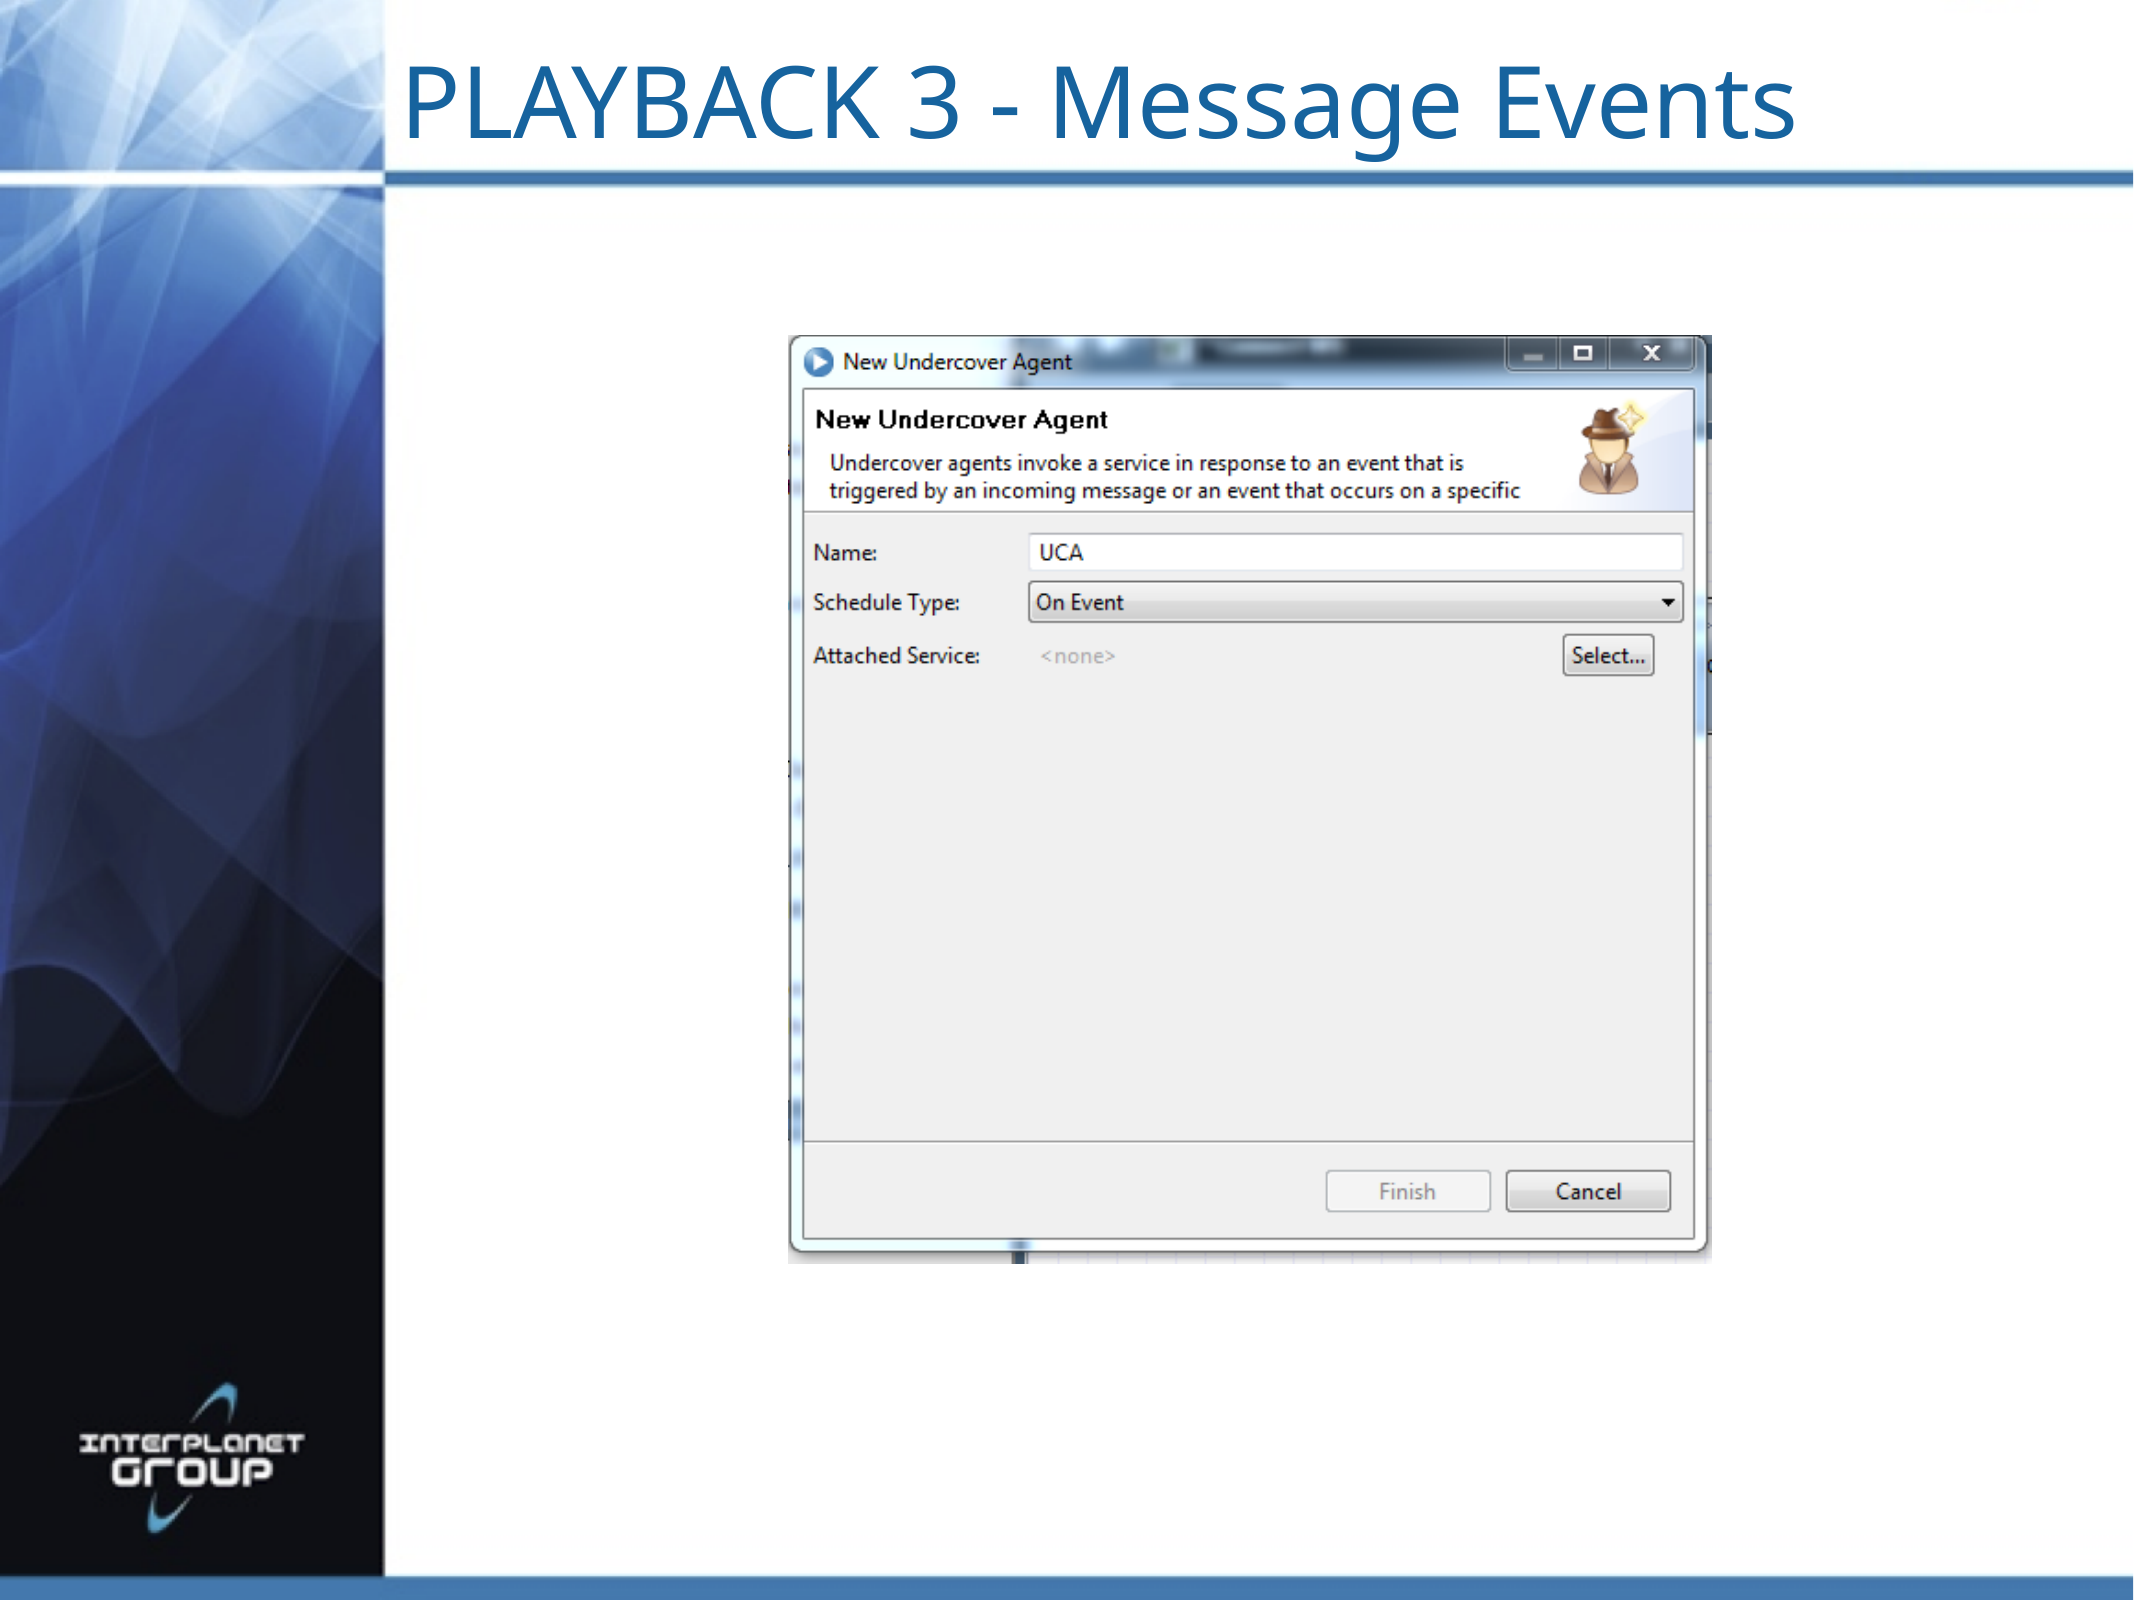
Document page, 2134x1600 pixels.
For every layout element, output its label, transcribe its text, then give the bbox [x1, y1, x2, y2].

picture [0, 0, 2134, 1600]
title PLAYBACK 3 - Message Events [392, 0, 2134, 201]
